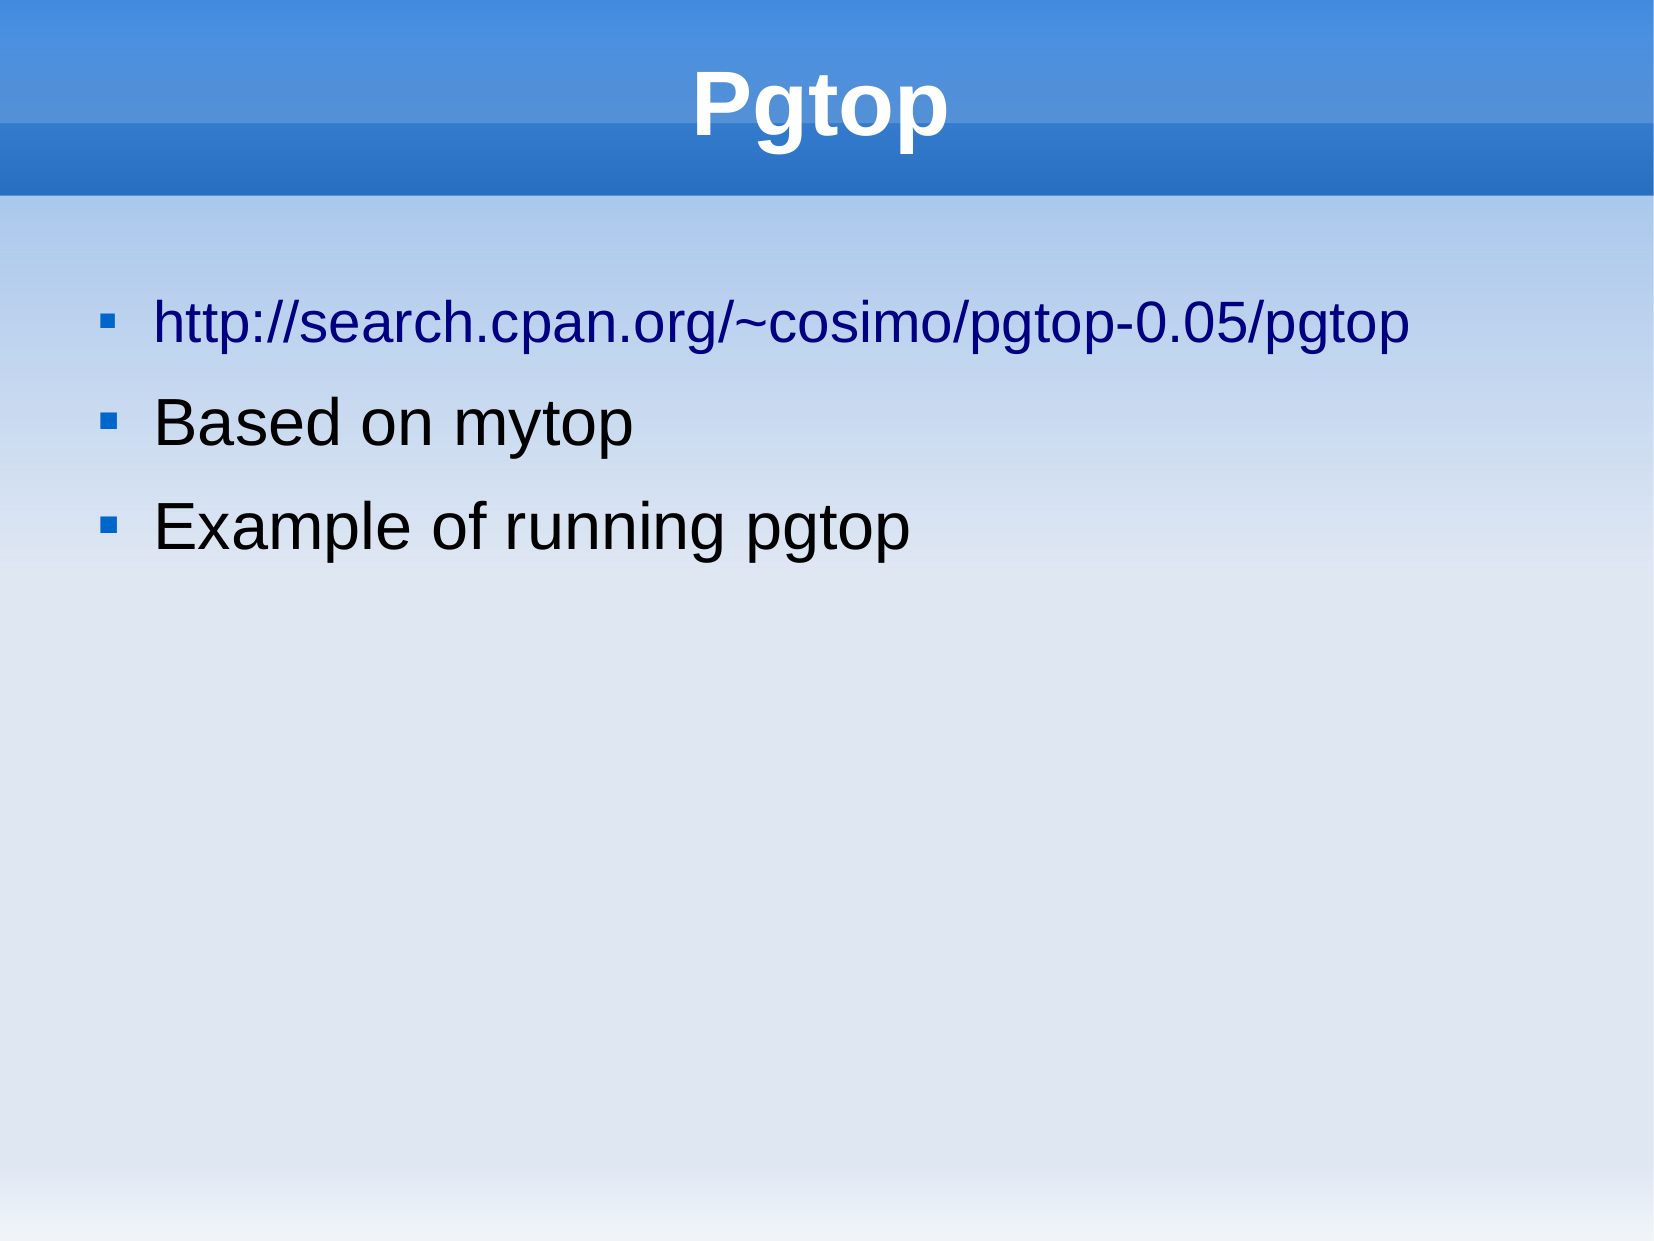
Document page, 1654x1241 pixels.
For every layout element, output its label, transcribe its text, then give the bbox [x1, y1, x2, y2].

picture [0, 0, 1654, 1241]
title Pgtop [76, 0, 1565, 208]
list http://search.cpan.org/~cosimo/pgtop-0.05/pgtop Based on mytop Example of running pgtop [82, 290, 1571, 1094]
